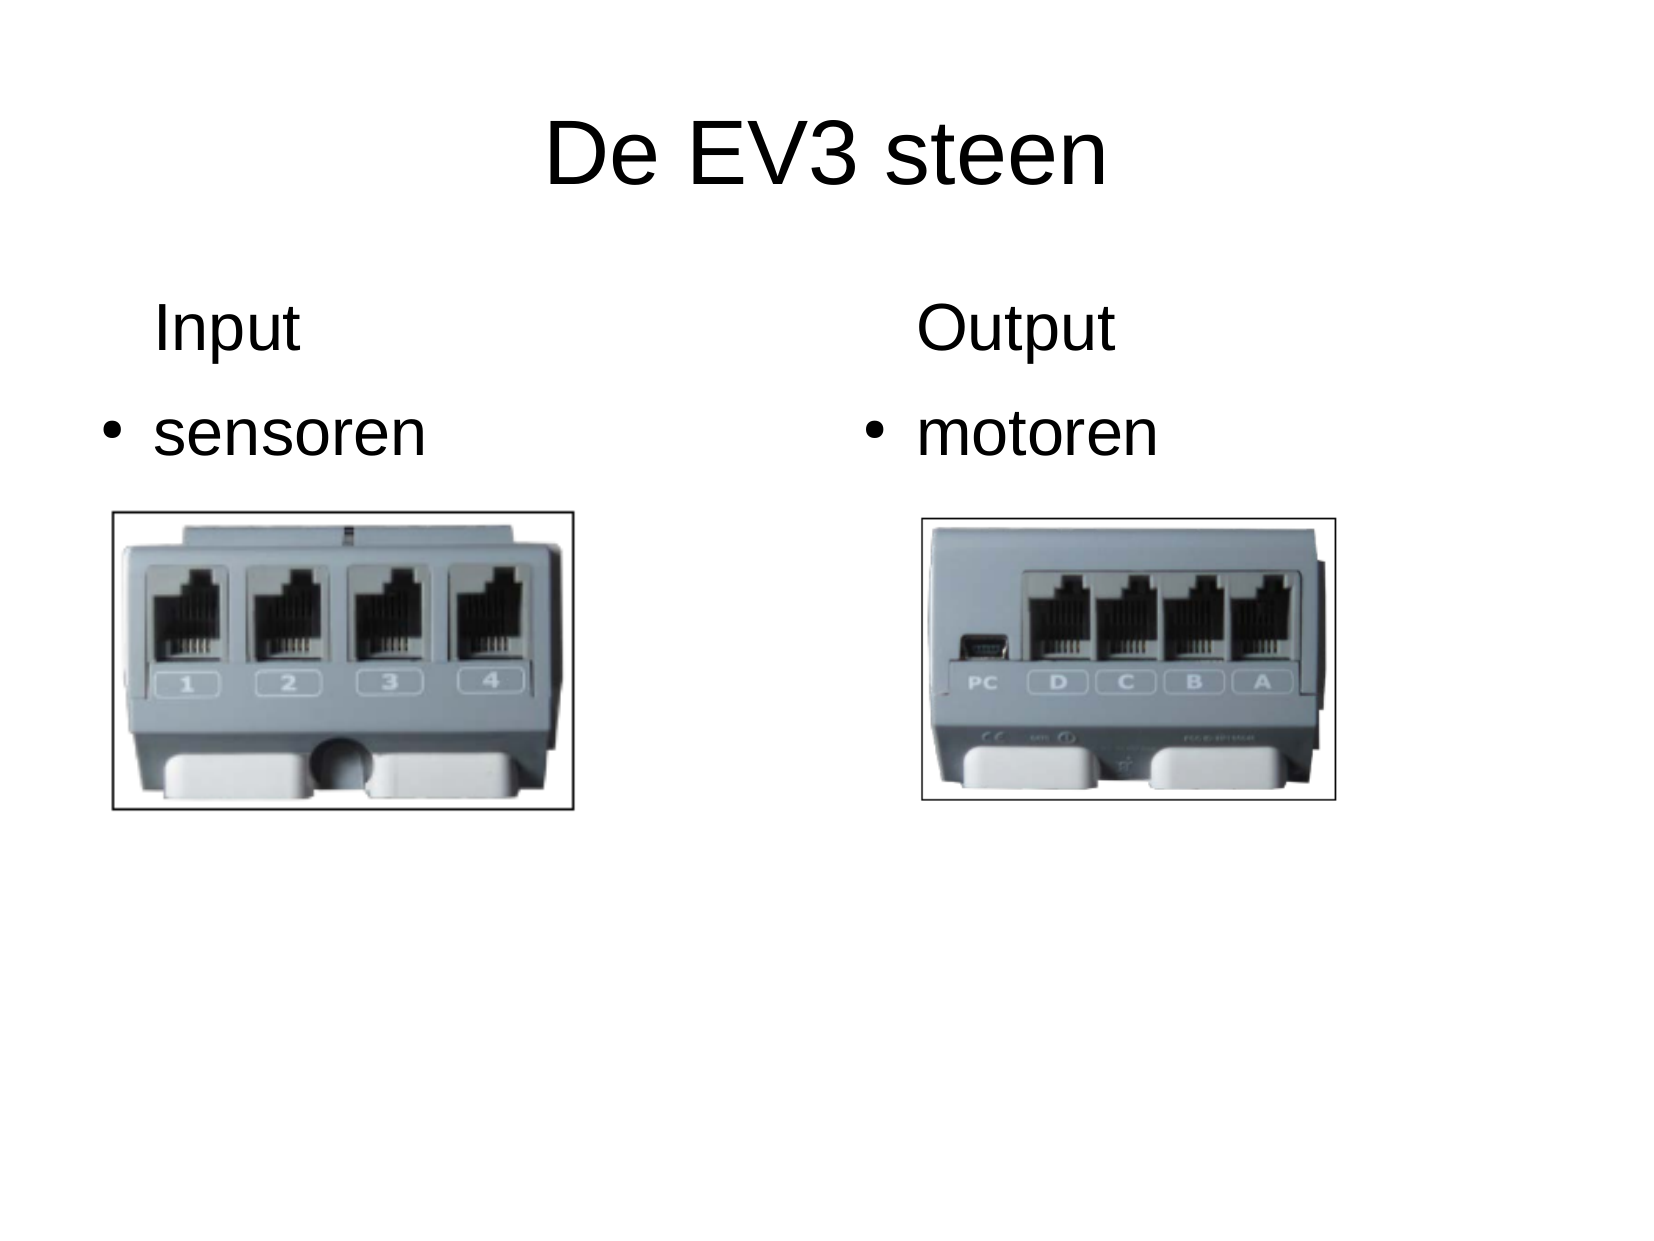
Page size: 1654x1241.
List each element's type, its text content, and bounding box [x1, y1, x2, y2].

title De EV3 steen [82, 49, 1571, 257]
list Input sensoren [82, 290, 809, 1010]
list Output motoren [845, 290, 1572, 1010]
picture [909, 504, 1360, 815]
picture [82, 484, 615, 839]
